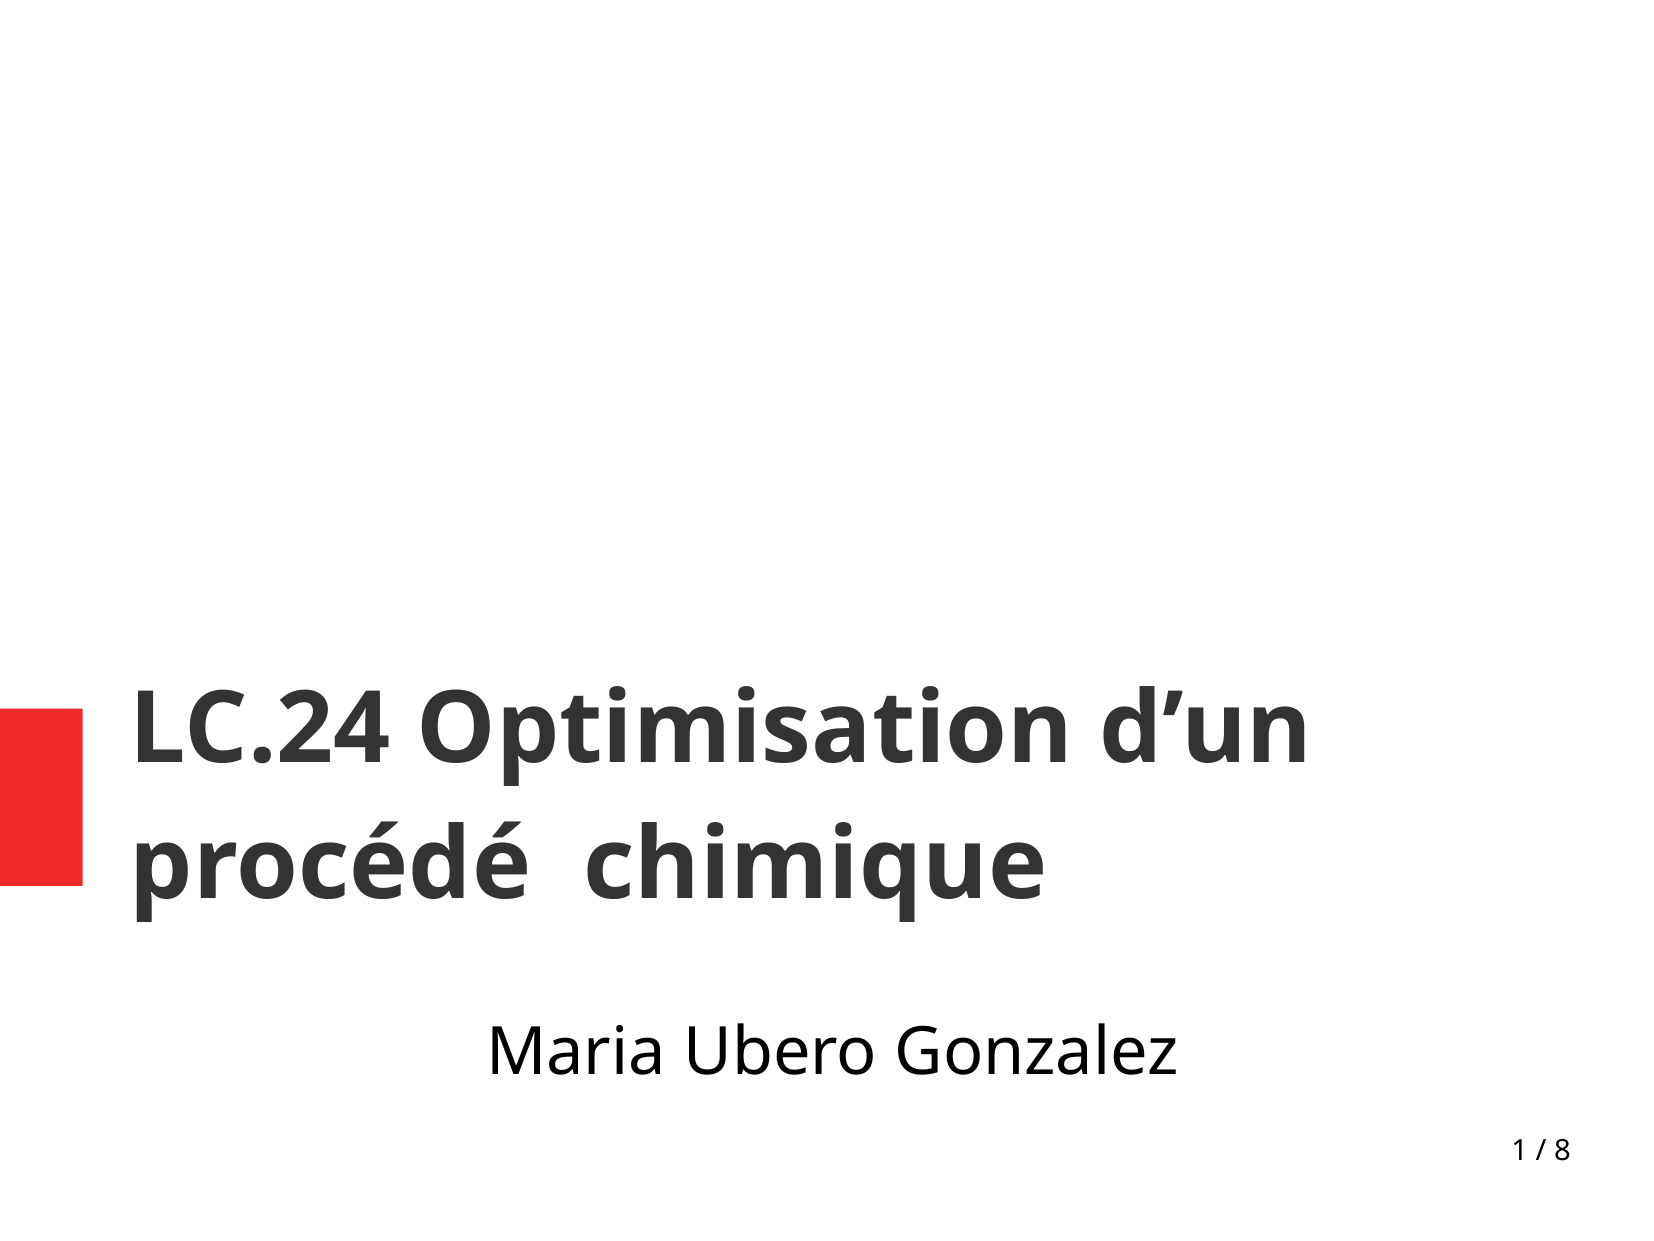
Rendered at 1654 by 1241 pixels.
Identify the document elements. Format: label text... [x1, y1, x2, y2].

subtitle Maria Ubero Gonzalez [129, 968, 1536, 1130]
title LC.24 Optimisation d’un procédé chimique [129, 655, 1536, 928]
